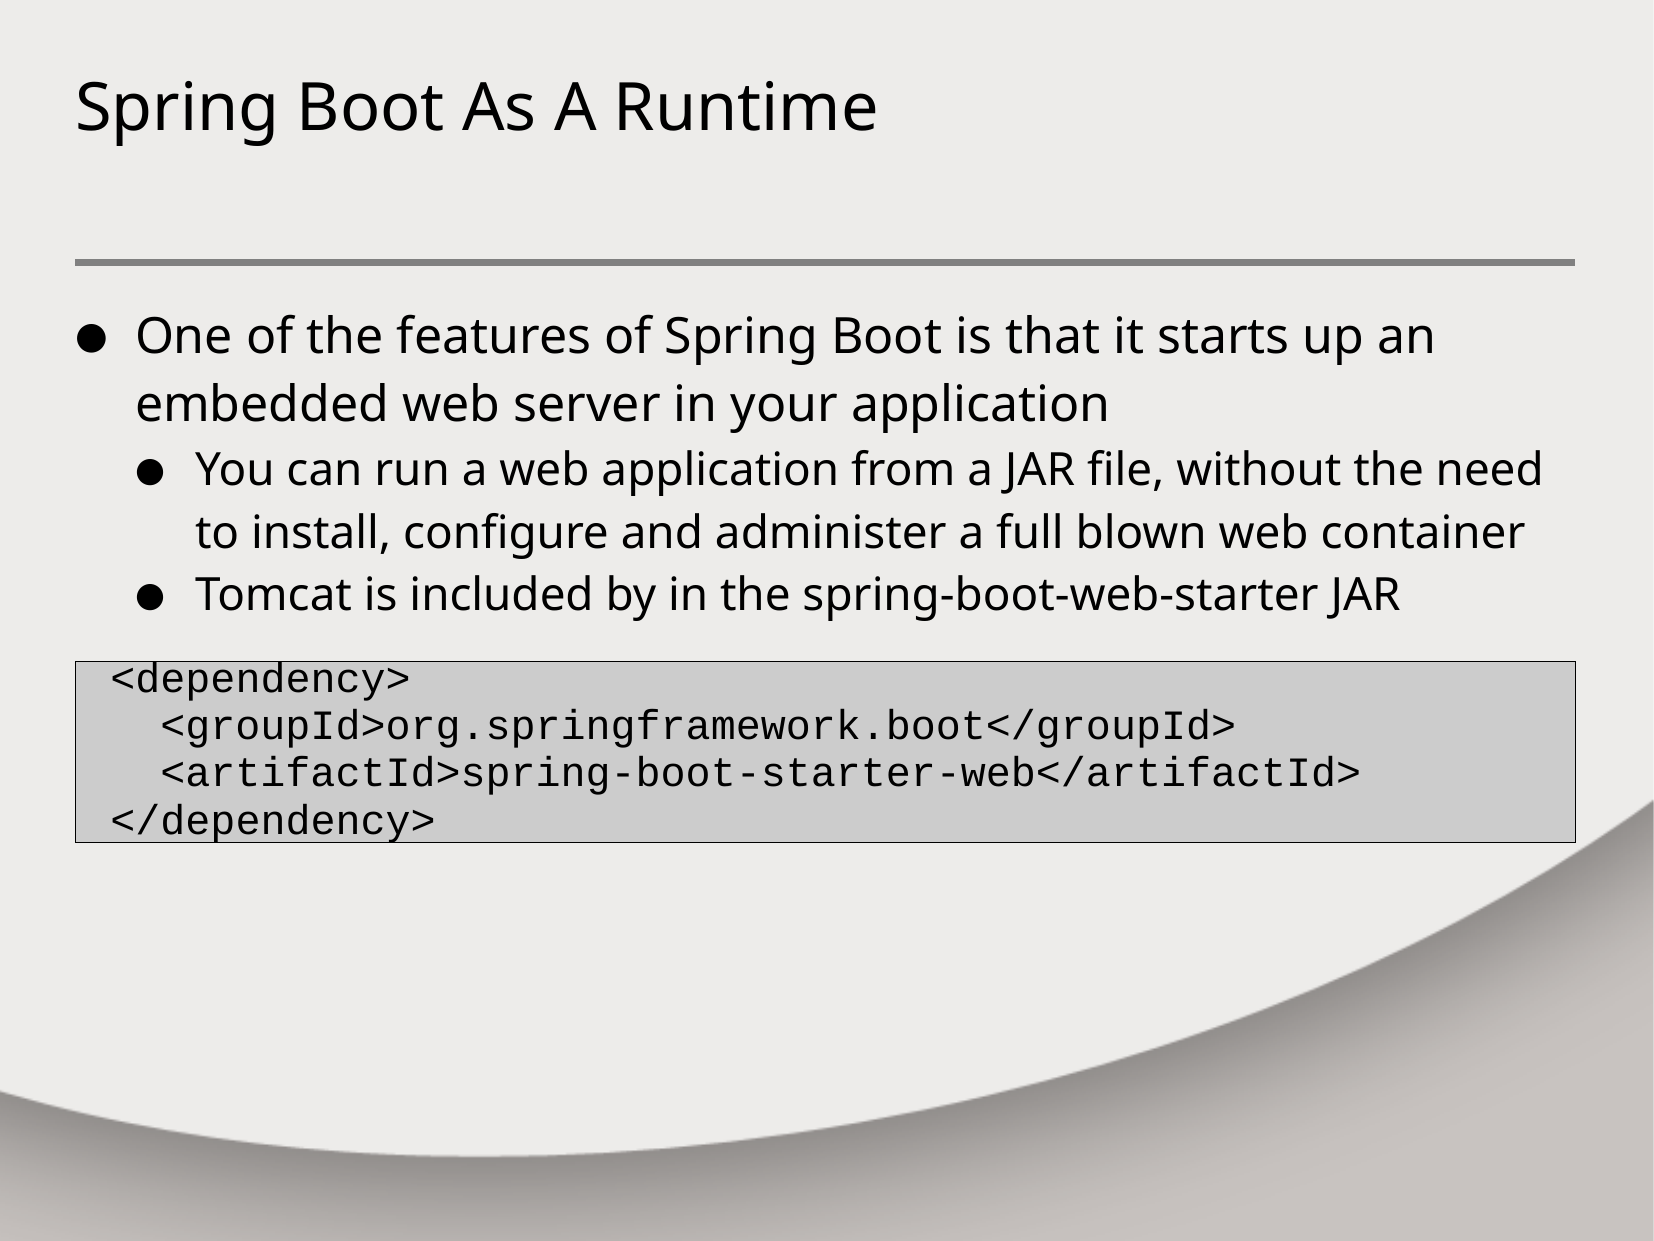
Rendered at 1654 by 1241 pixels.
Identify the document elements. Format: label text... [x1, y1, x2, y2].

list One of the features of Spring Boot is that it starts up an embedded web server in your application You can run a web application from a JAR file, without the need to install, configure and administer a full blown web container Tomcat is included by in the spring-boot-web-starter JAR [75, 300, 1576, 661]
picture [0, 0, 1654, 1241]
list One of the features of Spring Boot is that it starts up an embedded web server in your application You can run a web application from a JAR file, without the need to install, configure and administer a full blown web container Tomcat is included by in the spring-boot-web-starter JAR [75, 843, 1576, 1163]
title Spring Boot As A Runtime [75, 75, 1576, 226]
text_box <dependency> <groupId>org.springframework.boot</groupId> <artifactId>spring-boot-starter-web</artifactId> </dependency> [75, 661, 1576, 843]
